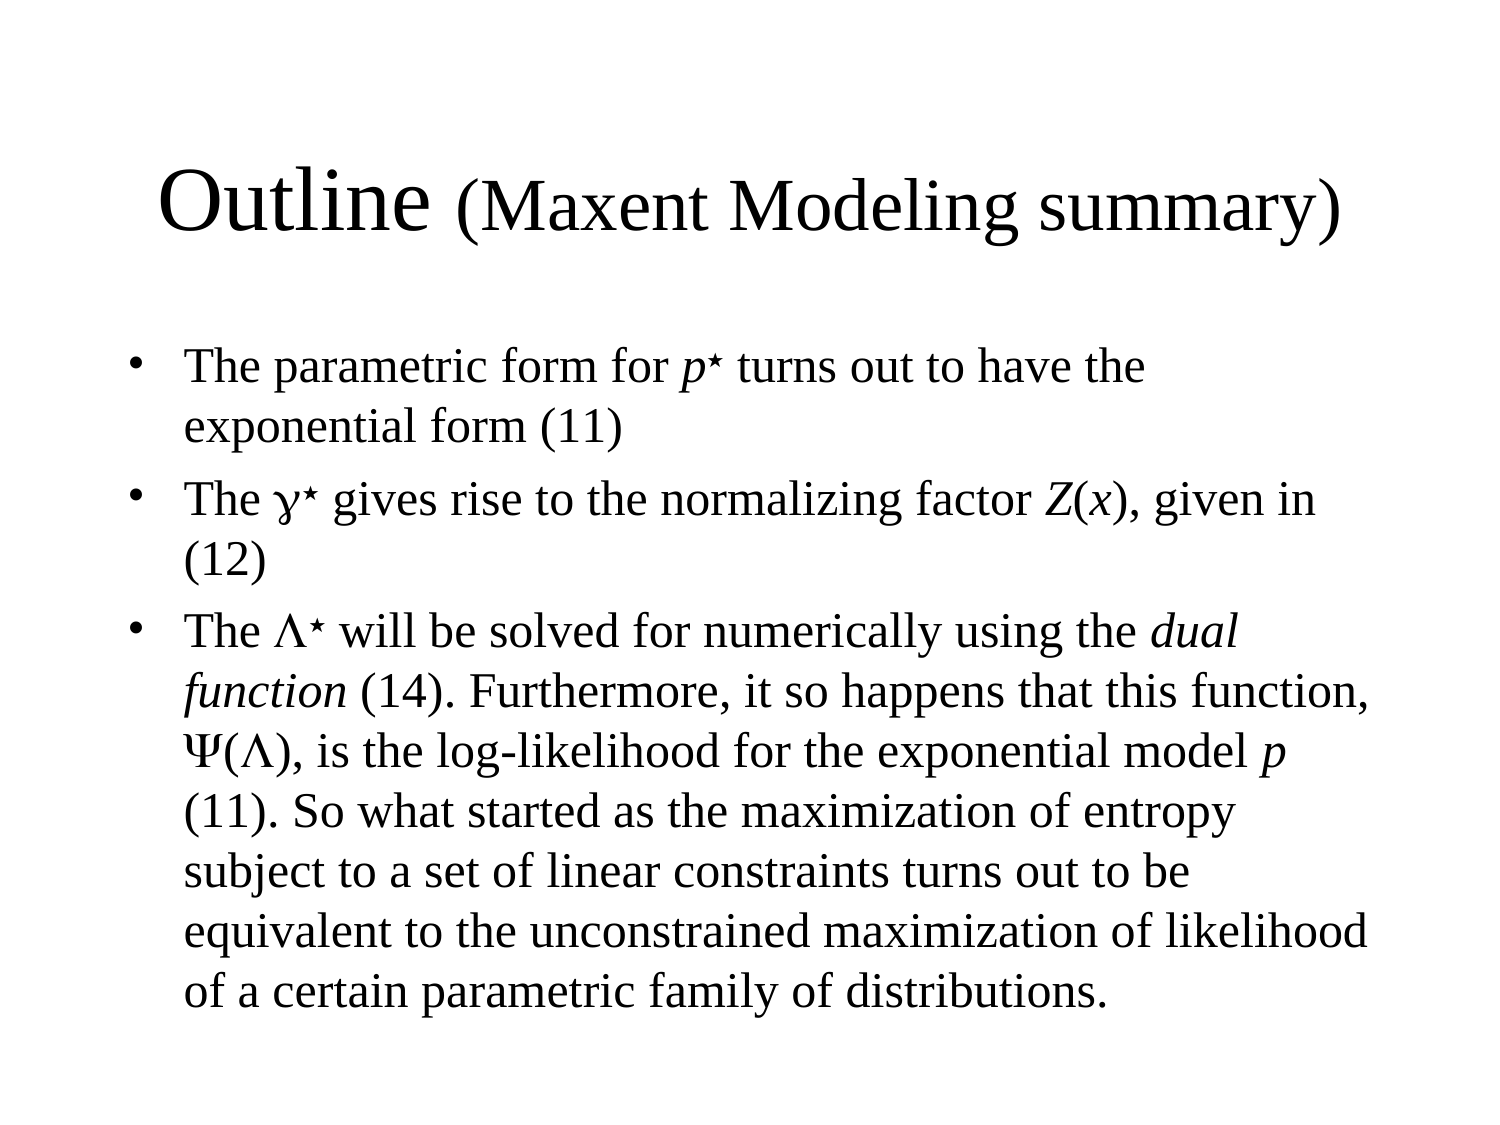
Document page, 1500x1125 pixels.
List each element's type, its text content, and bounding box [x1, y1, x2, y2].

list The parametric form for p★ turns out to have the exponential form (11) The ★ gives rise to the normalizing factor Z(x), given in (12) The ★ will be solved for numerically using the dual function (14). Furthermore, it so happens that this function, (), is the log-likelihood for the exponential model p (11). So what started as the maximization of entropy subject to a set of linear constraints turns out to be equivalent to the unconstrained maximization of likelihood of a certain parametric family of distributions. [112, 324, 1388, 1051]
title Outline (Maxent Modeling summary) [112, 99, 1388, 288]
